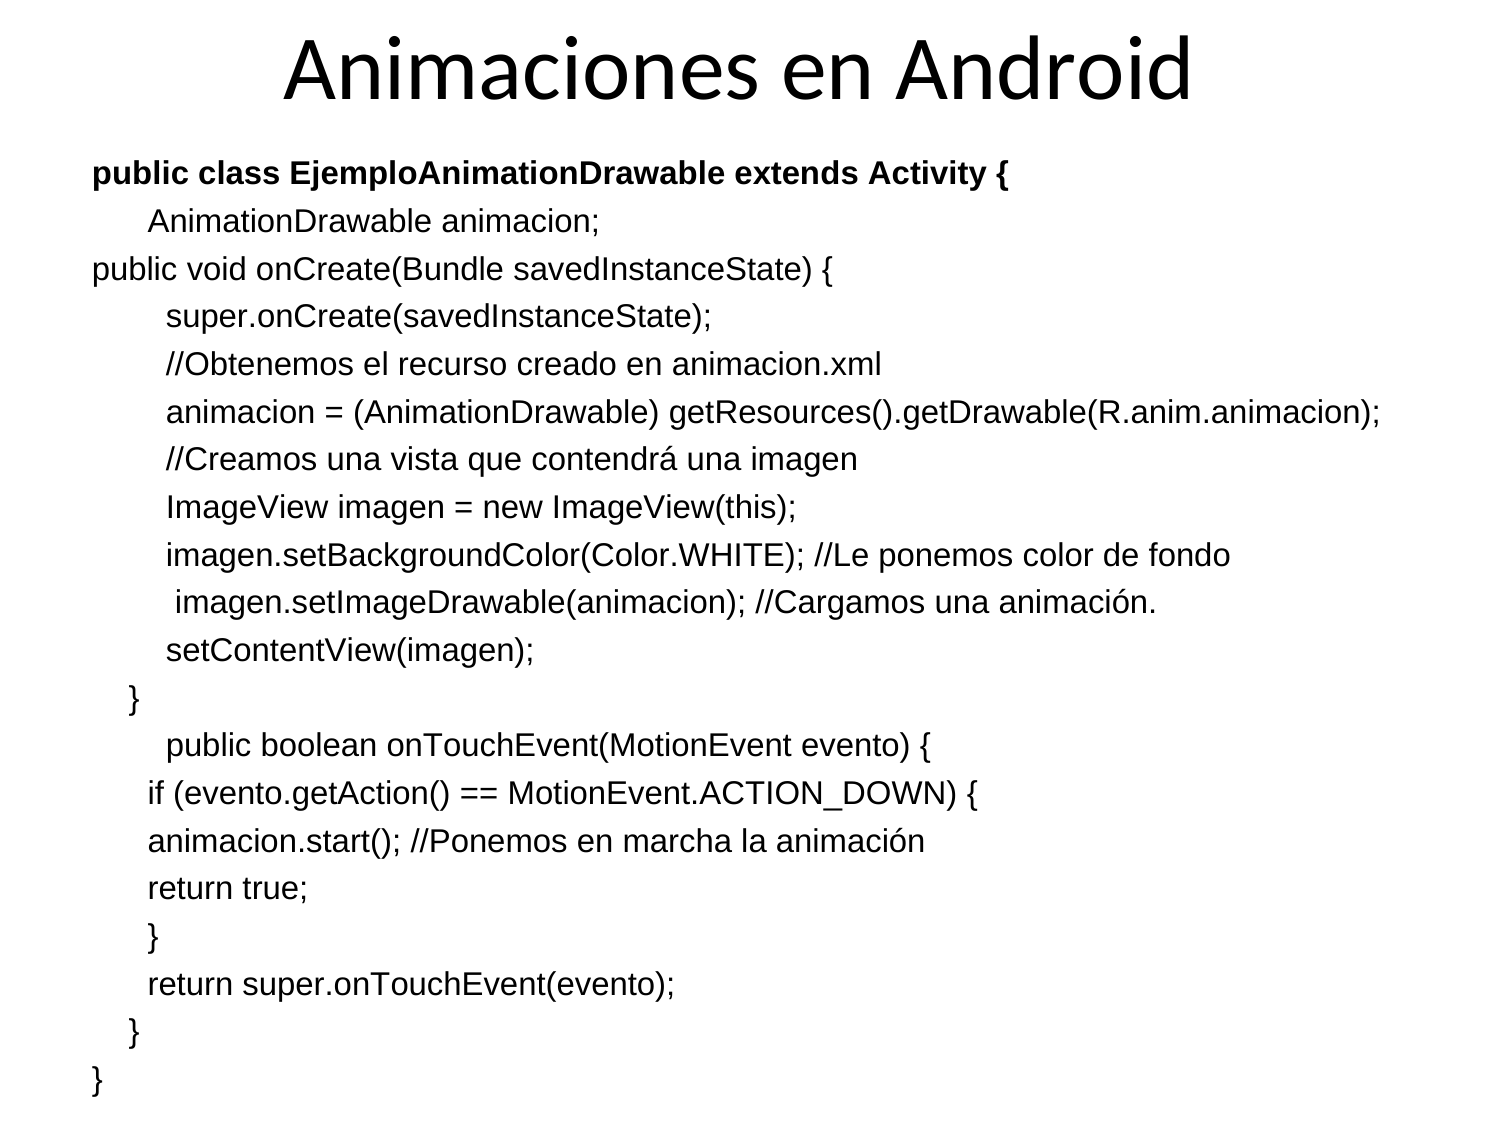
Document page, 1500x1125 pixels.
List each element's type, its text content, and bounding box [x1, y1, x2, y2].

text_box public class EjemploAnimationDrawable extends Activity { AnimationDrawable animacion; public void onCreate(Bundle savedInstanceState) { super.onCreate(savedInstanceState); //Obtenemos el recurso creado en animacion.xml animacion = (AnimationDrawable) getResources().getDrawable(R.anim.animacion); //Creamos una vista que contendrá una imagen ImageView imagen = new ImageView(this); imagen.setBackgroundColor(Color.WHITE); //Le ponemos color de fondo imagen.setImageDrawable(animacion); //Cargamos una animación. setContentView(imagen); } public boolean onTouchEvent(MotionEvent evento) { if (evento.getAction() == MotionEvent.ACTION_DOWN) { animacion.start(); //Ponemos en marcha la animación return true; } return super.onTouchEvent(evento); } } [76, 144, 1400, 1125]
title Animaciones en Android [64, 0, 1415, 126]
